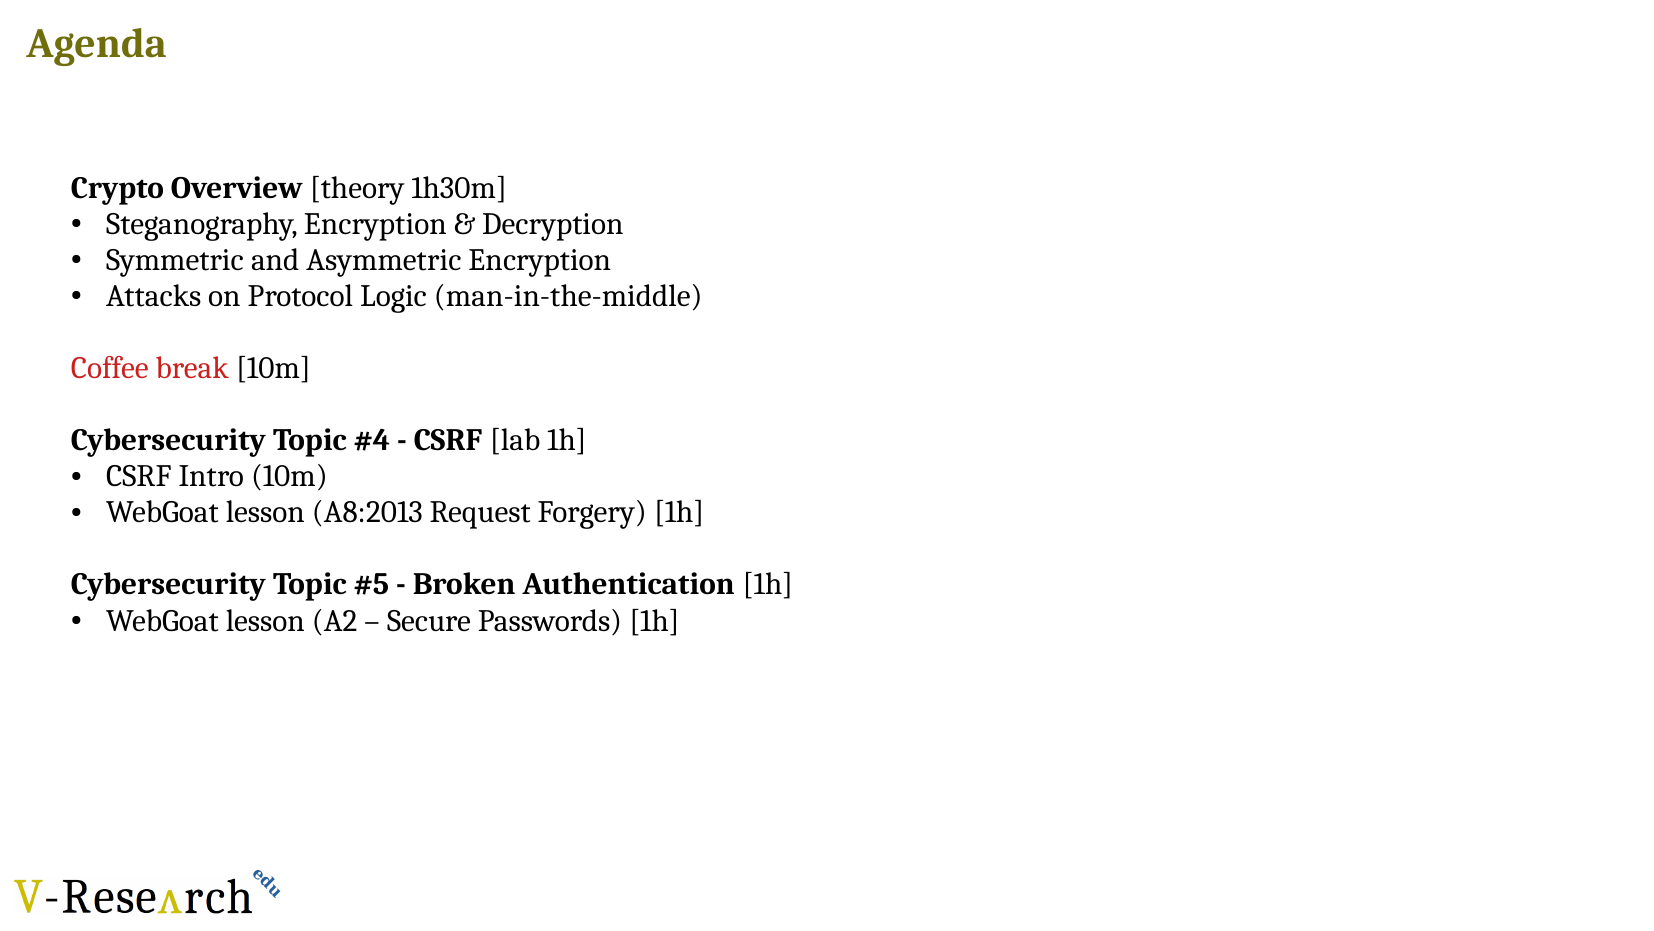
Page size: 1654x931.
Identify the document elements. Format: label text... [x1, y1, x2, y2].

picture [11, 876, 255, 916]
text_box edu [222, 847, 333, 931]
text_box Agenda [11, 12, 1193, 77]
text_box Crypto Overview [theory 1h30m] Steganography, Encryption & Decryption Symmetric and Asymmetric Encryption Attacks on Protocol Logic (man-in-the-middle) Coffee break [10m] Cybersecurity Topic #4 - CSRF [lab 1h] CSRF Intro (10m) WebGoat lesson (A8:2013 Request Forgery) [1h] Cybersecurity Topic #5 - Broken Authentication [1h] WebGoat lesson (A2 – Secure Passwords) [1h] [70, 170, 1512, 686]
